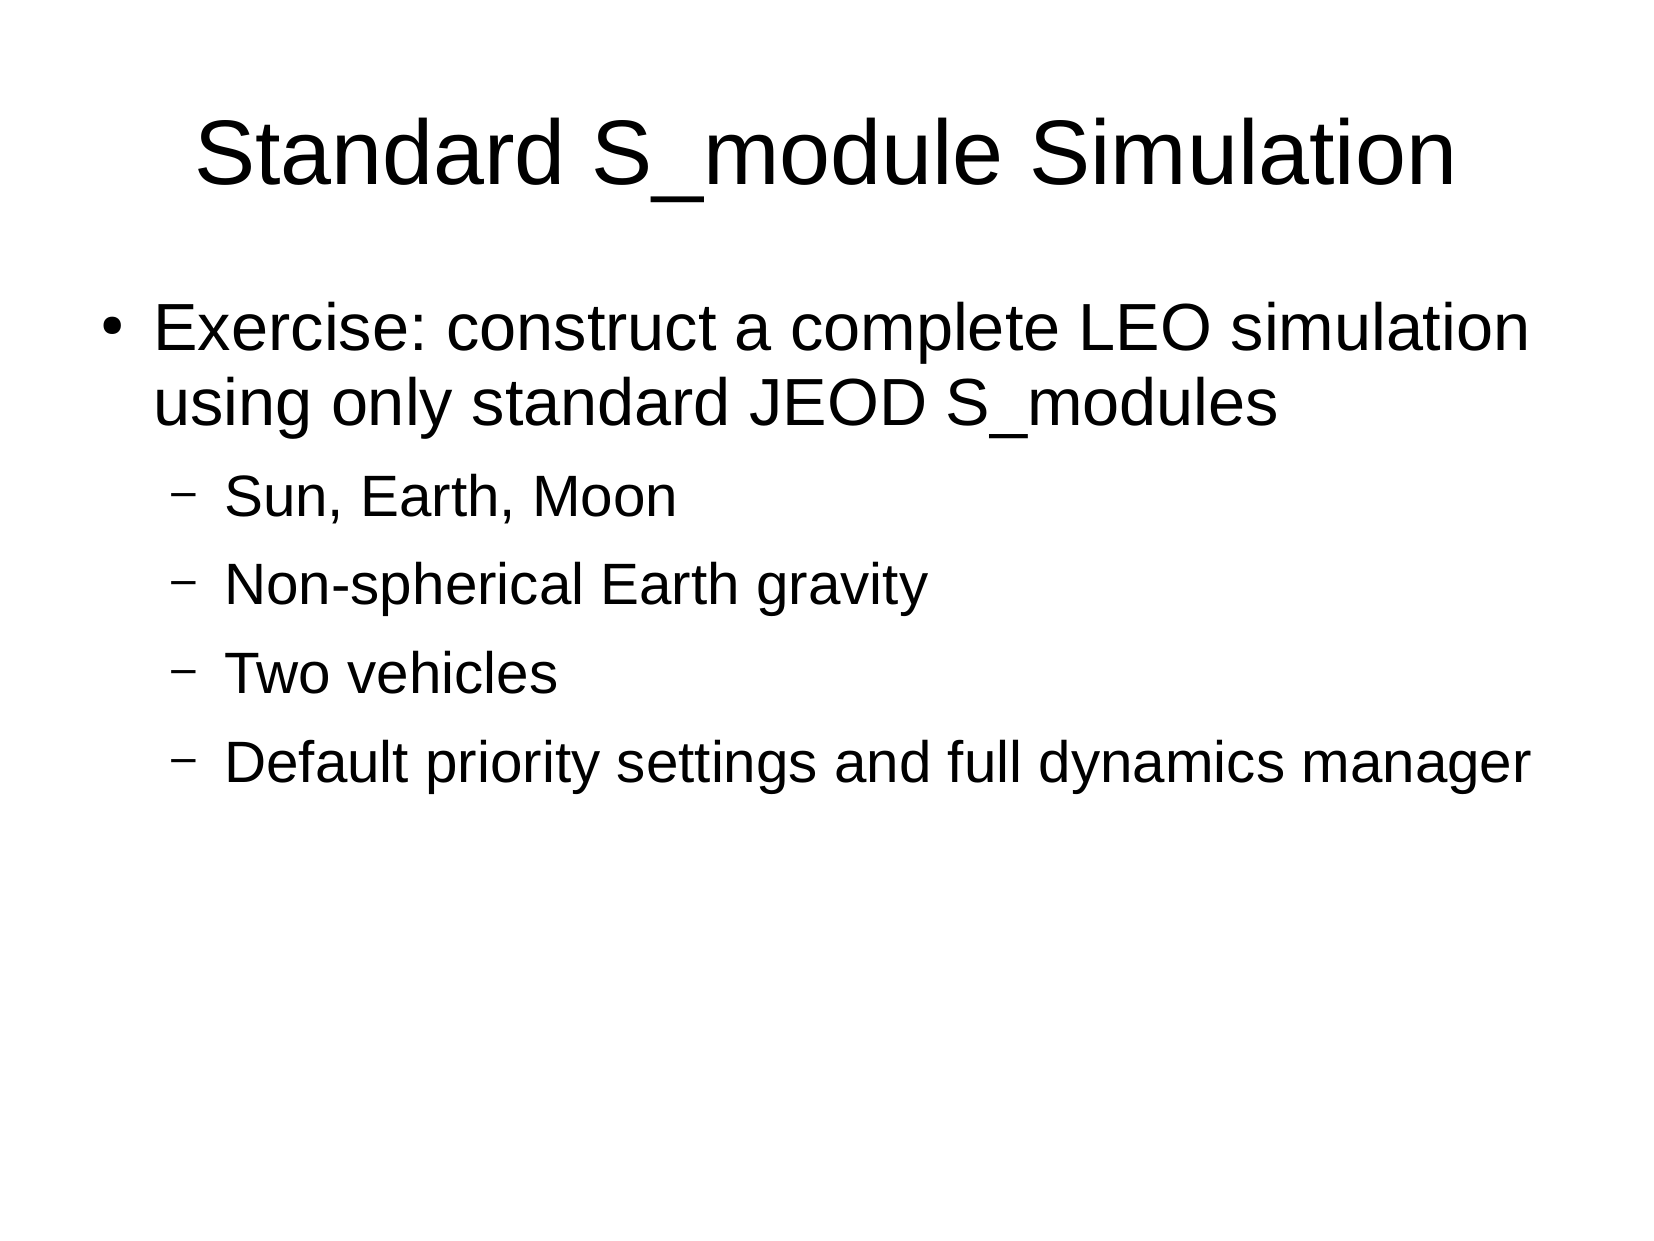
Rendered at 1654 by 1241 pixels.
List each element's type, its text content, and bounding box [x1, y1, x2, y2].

list Exercise: construct a complete LEO simulation using only standard JEOD S_modules Sun, Earth, Moon Non-spherical Earth gravity Two vehicles Default priority settings and full dynamics manager [82, 290, 1571, 1010]
title Standard S_module Simulation [82, 49, 1571, 257]
